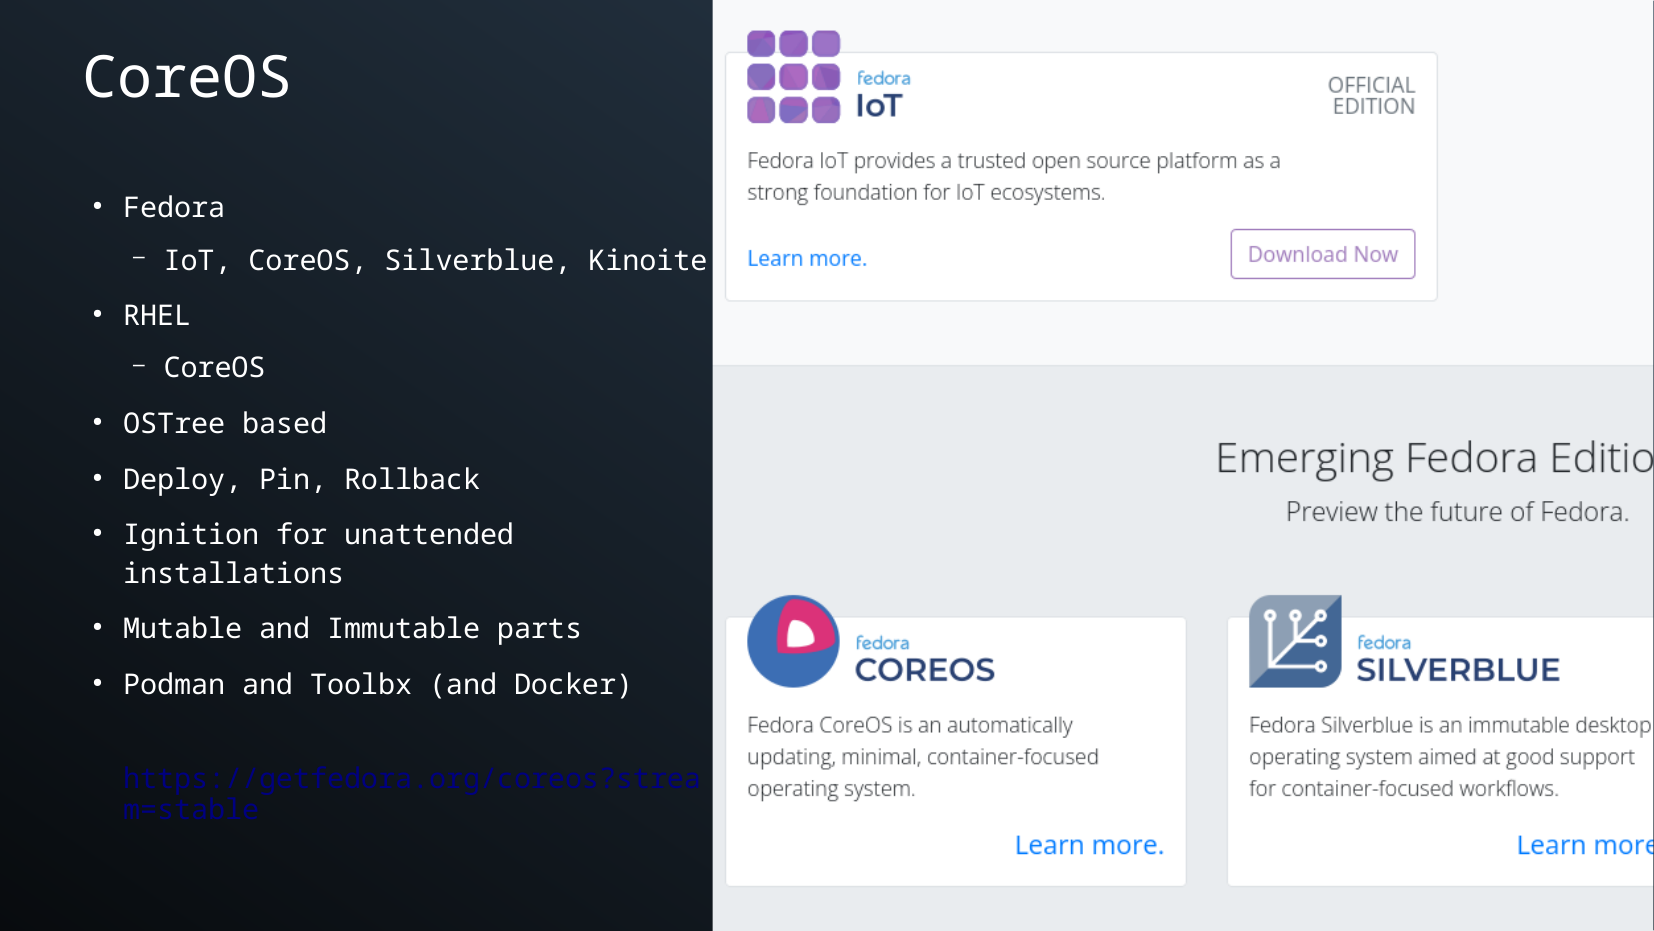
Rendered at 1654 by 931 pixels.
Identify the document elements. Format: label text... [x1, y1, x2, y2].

picture [712, 0, 1654, 931]
list Fedora IoT, CoreOS, Silverblue, Kinoite RHEL CoreOS OSTree based Deploy, Pin, Rollback Ignition for unattended installations Mutable and Immutable parts Podman and Toolbx (and Docker) https://getfedora.org/coreos?stream=stable [82, 187, 712, 826]
title CoreOS [82, 37, 712, 113]
